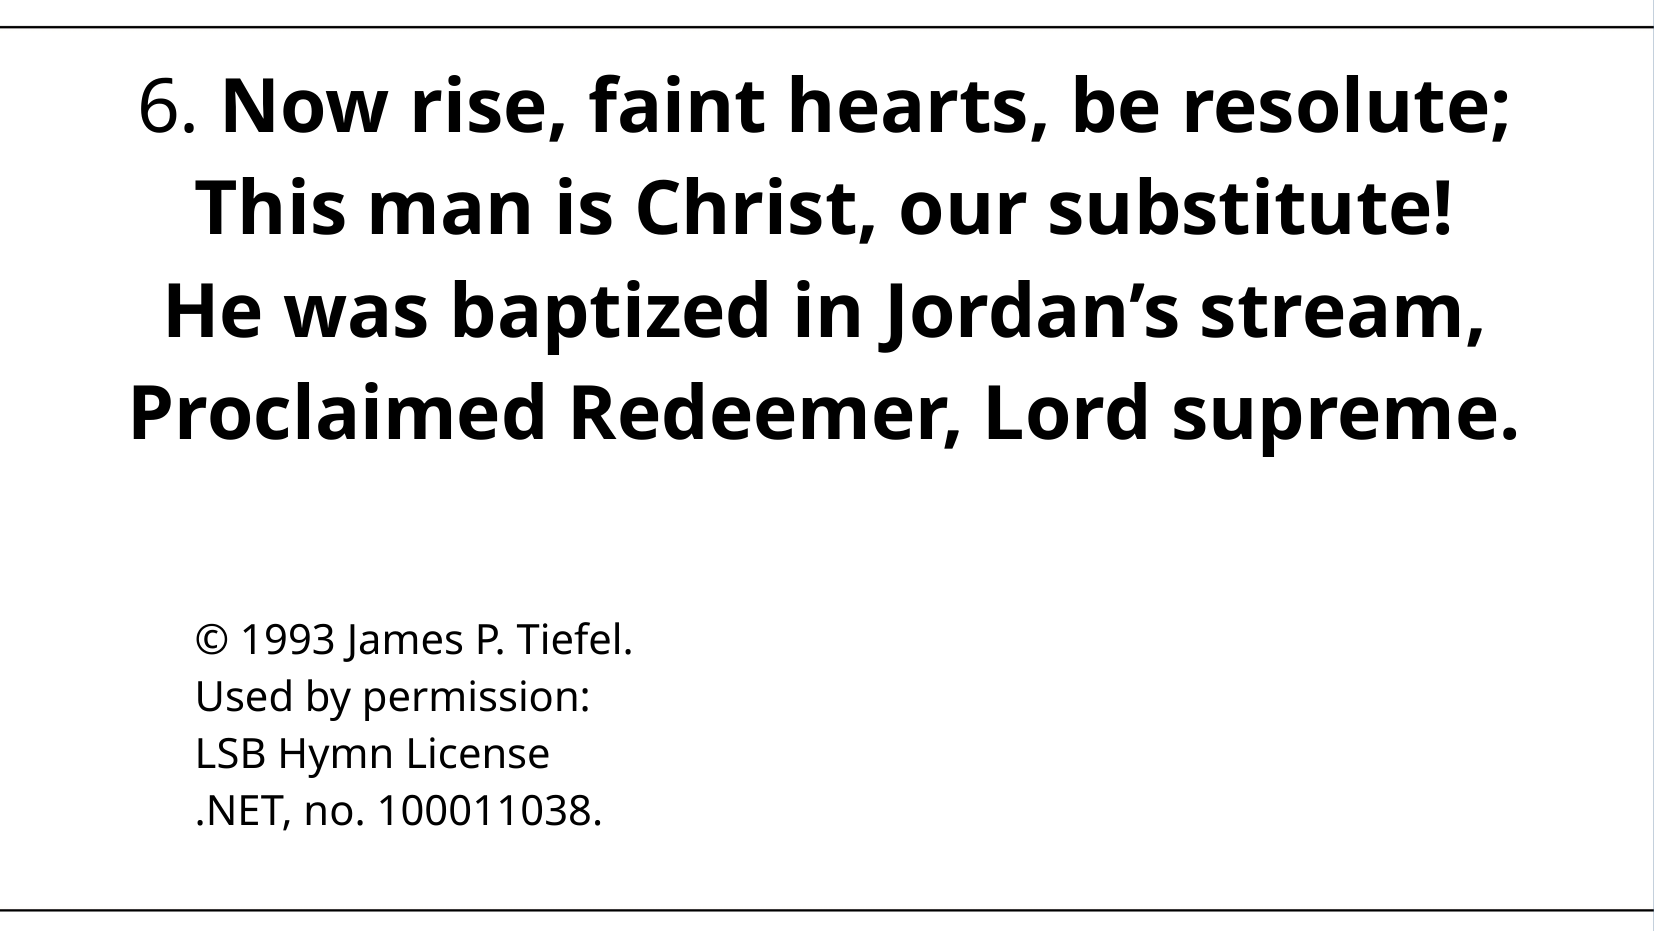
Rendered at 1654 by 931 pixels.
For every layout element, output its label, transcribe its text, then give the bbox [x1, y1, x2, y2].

text_box 6. Now rise, faint hearts, be resolute; This man is Christ, our substitute! He was baptized in Jordan’s stream, Proclaimed Redeemer, Lord supreme. © 1993 James P. Tiefel. Used by permission: LSB Hymn License .NET, no. 100011038. [75, 45, 1576, 898]
picture [0, 0, 1654, 931]
